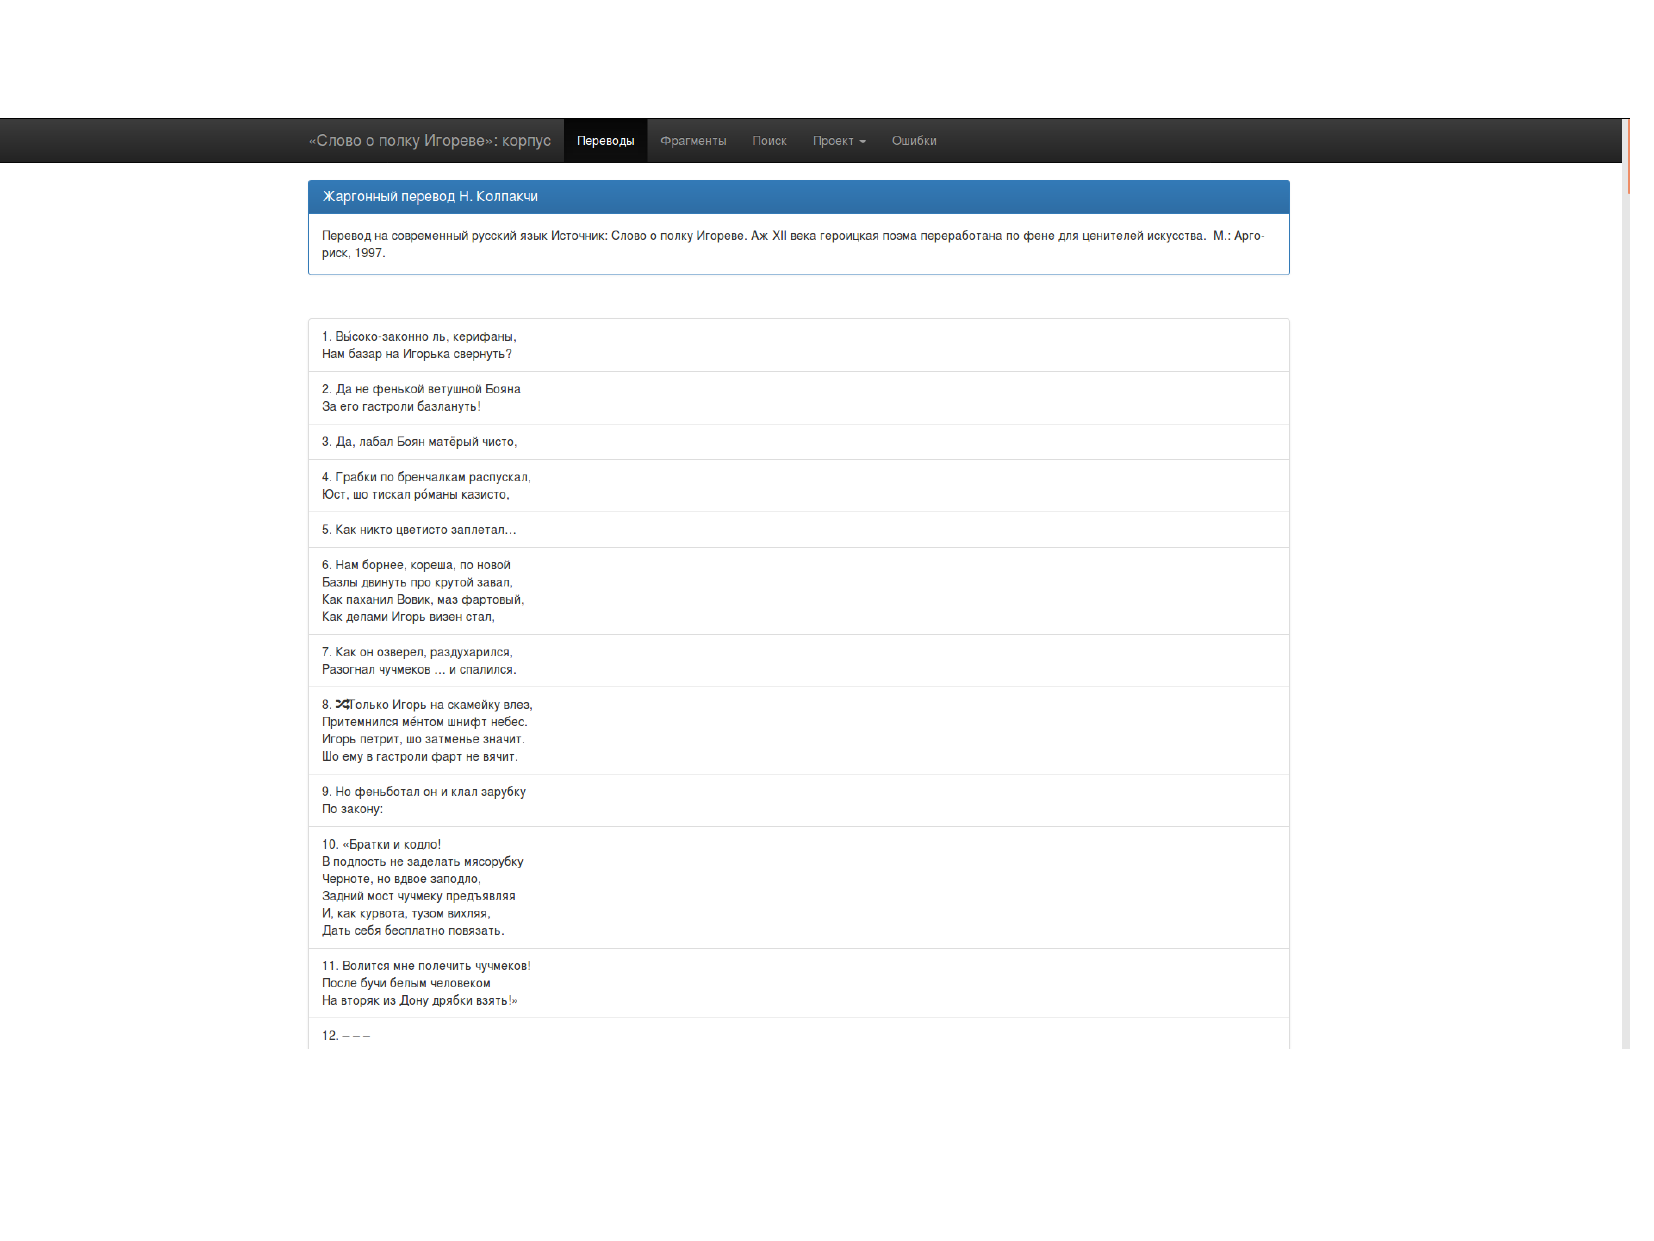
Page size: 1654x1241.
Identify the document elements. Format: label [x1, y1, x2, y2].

picture [0, 118, 1630, 1049]
